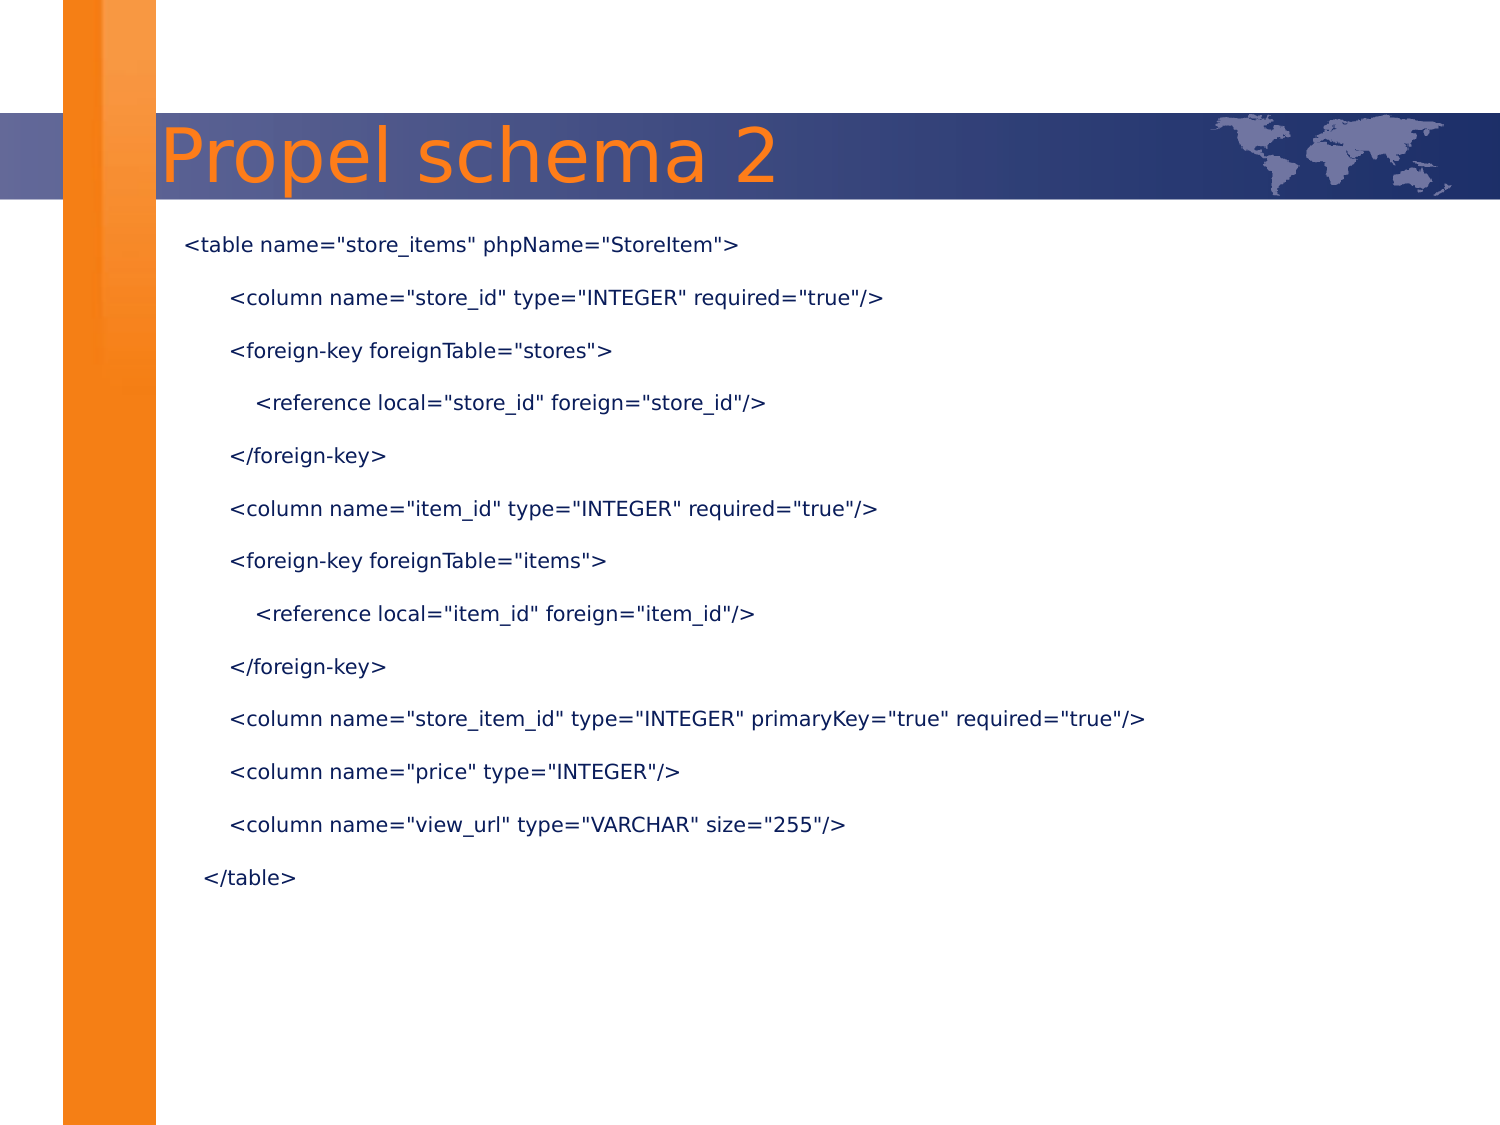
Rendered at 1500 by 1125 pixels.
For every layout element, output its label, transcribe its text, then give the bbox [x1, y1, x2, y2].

title Propel schema 2 [159, 113, 1473, 201]
picture [0, 0, 1500, 1125]
list <table name="store_items" phpName="StoreItem"> <column name="store_id" type="INTEGER" required="true"/> <foreign-key foreignTable="stores"> <reference local="store_id" foreign="store_id"/> </foreign-key> <column name="item_id" type="INTEGER" required="true"/> <foreign-key foreignTable="items"> <reference local="item_id" foreign="item_id"/> </foreign-key> <column name="store_item_id" type="INTEGER" primaryKey="true" required="true"/> <column name="price" type="INTEGER"/> <column name="view_url" type="VARCHAR" size="255"/> </table> [159, 234, 1471, 1023]
